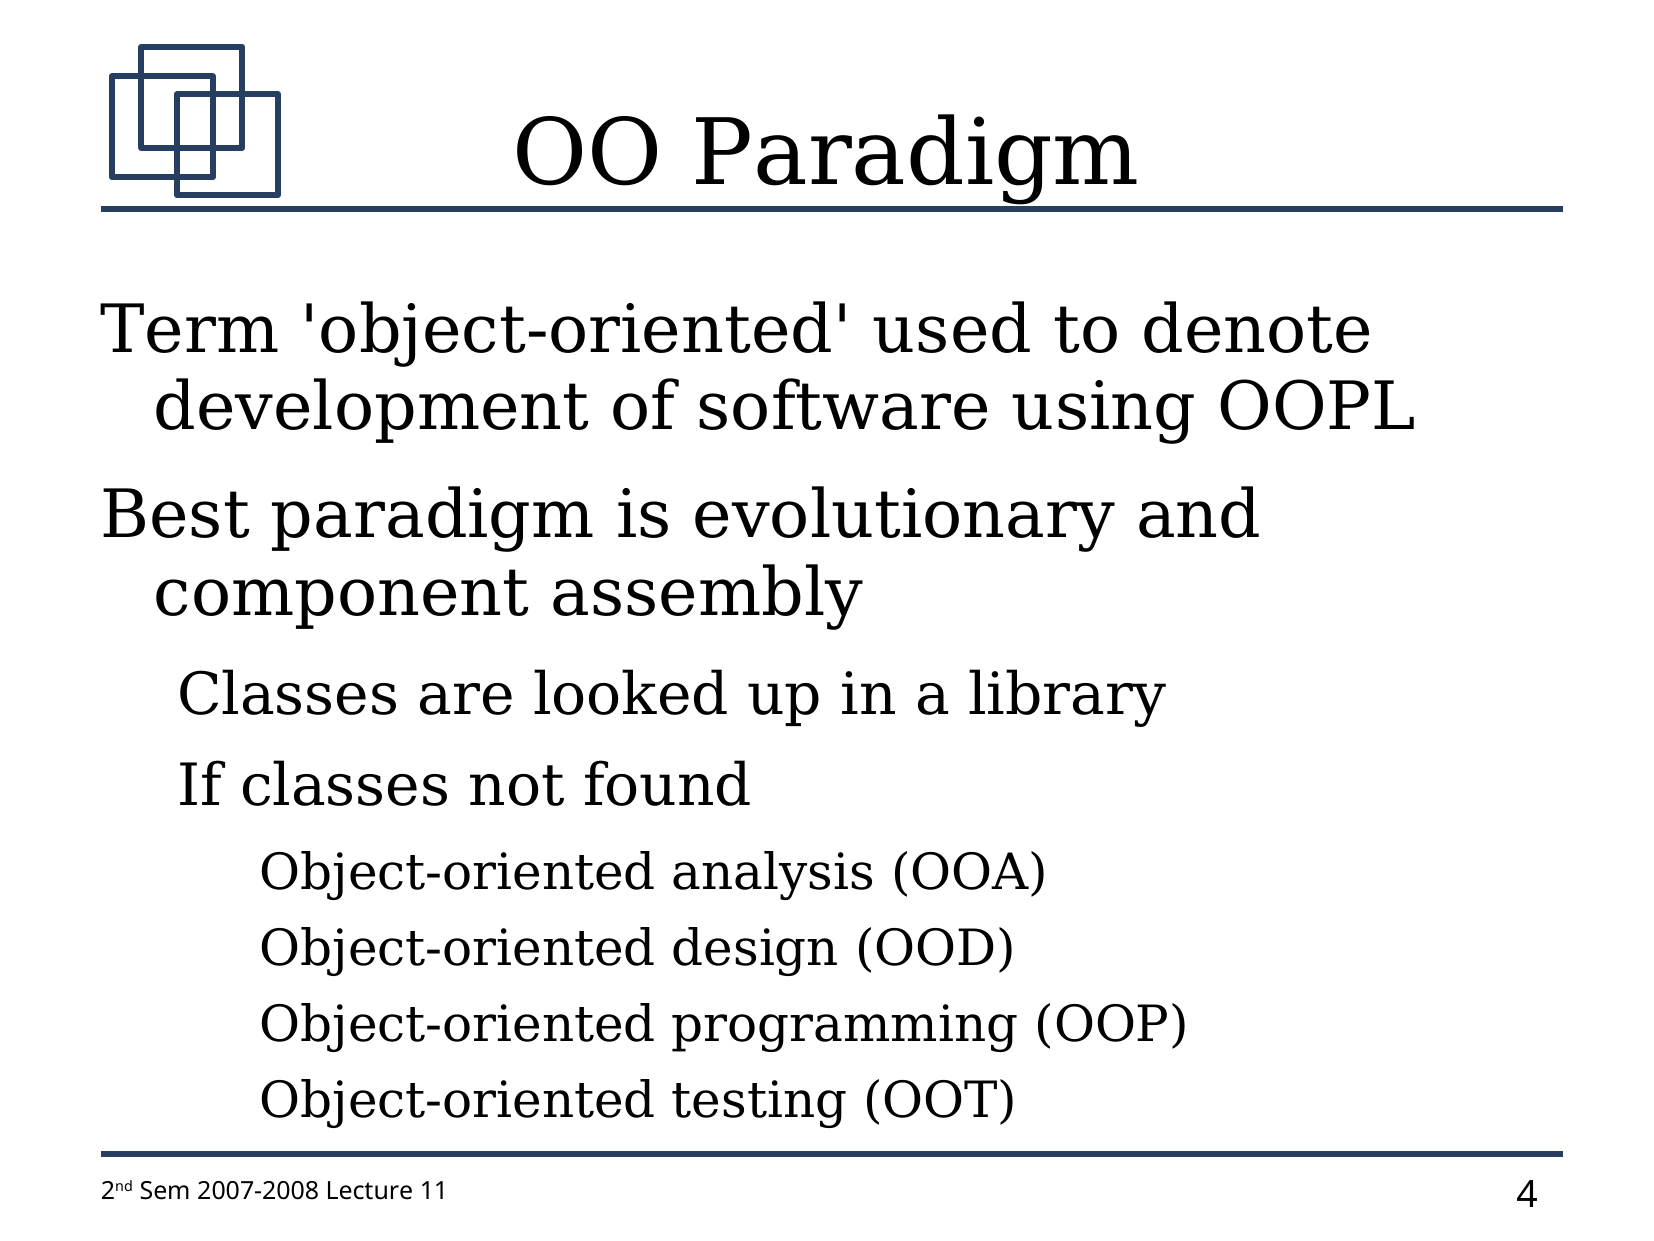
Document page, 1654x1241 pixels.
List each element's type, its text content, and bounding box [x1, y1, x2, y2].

list Term 'object-oriented' used to denote development of software using OOPL Best paradigm is evolutionary and component assembly Classes are looked up in a library If classes not found Object-oriented analysis (OOA) Object-oriented design (OOD) Object-oriented programming (OOP) Object-oriented testing (OOT) [82, 290, 1571, 1130]
title OO Paradigm [82, 49, 1571, 257]
